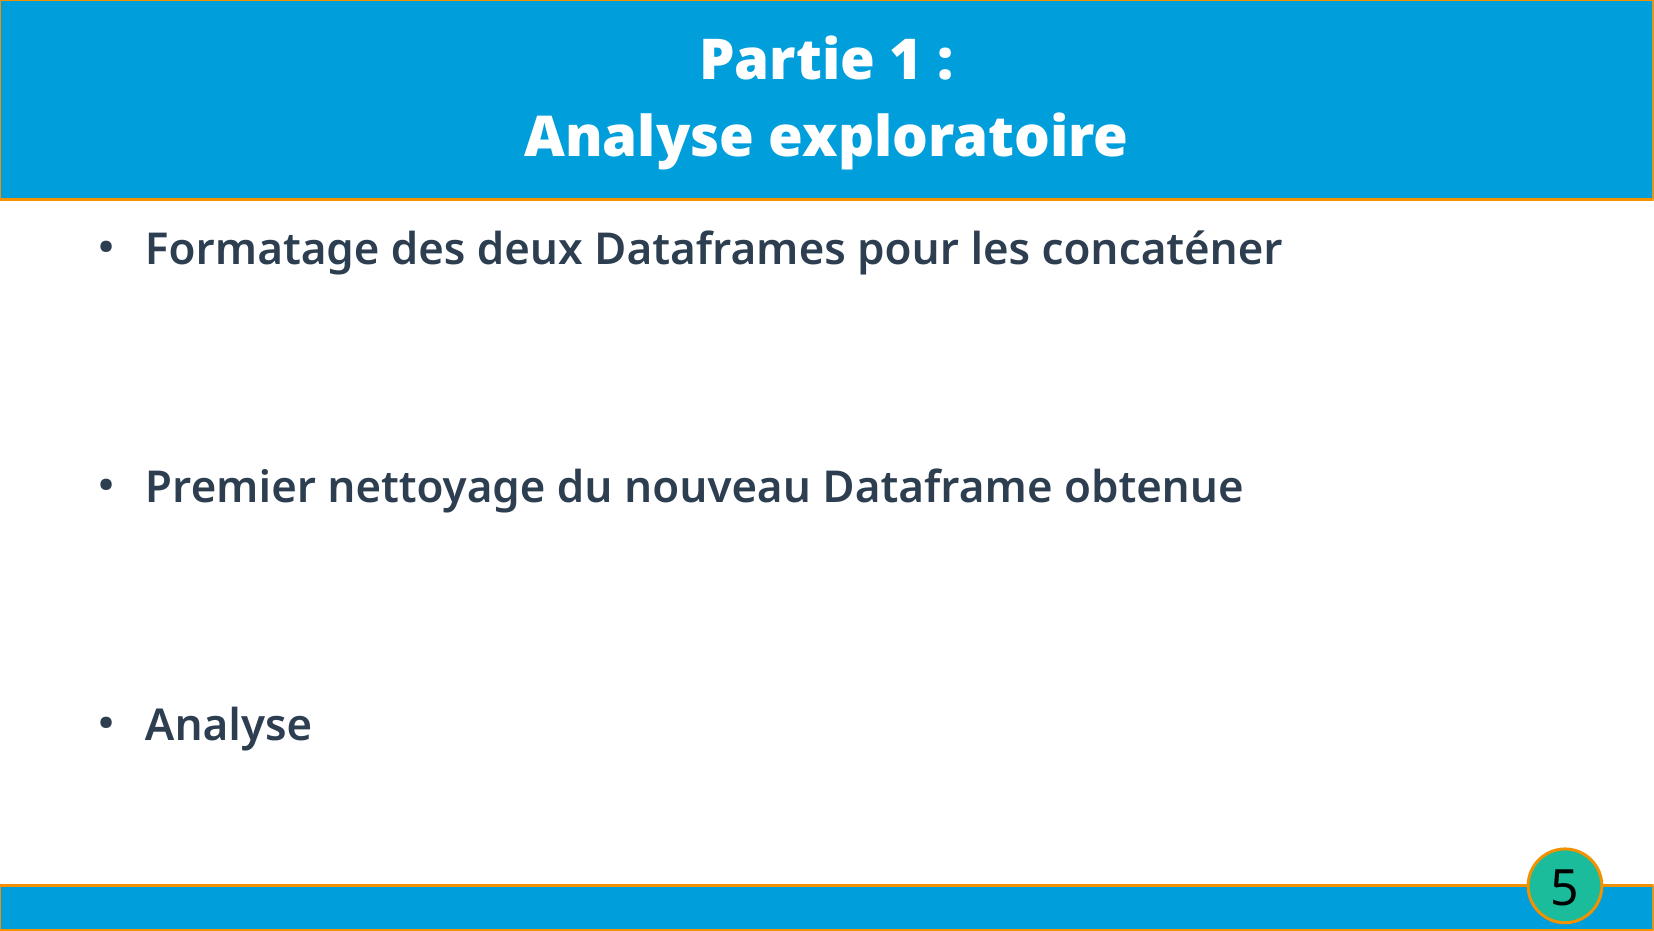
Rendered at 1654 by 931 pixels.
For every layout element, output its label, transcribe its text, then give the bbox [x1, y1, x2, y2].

list Formatage des deux Dataframes pour les concaténer Premier nettoyage du nouveau Dataframe obtenue Analyse [82, 217, 1571, 758]
title Partie 1 : Analyse exploratoire [59, 37, 1595, 155]
